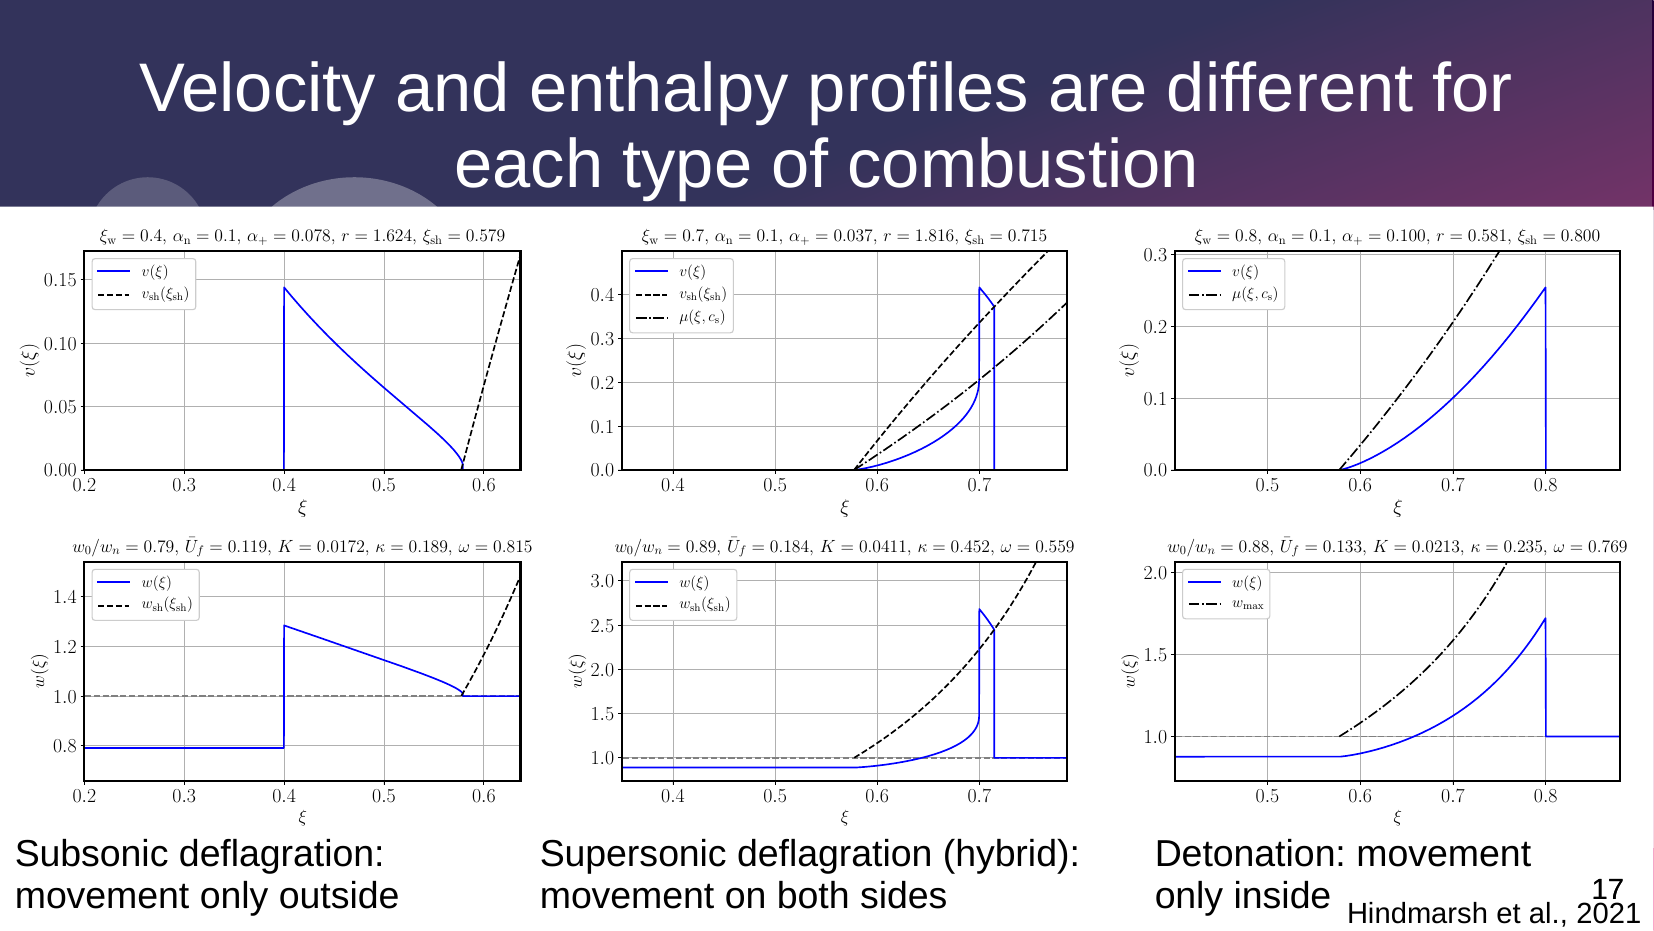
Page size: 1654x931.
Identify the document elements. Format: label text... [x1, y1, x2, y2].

text_box Supersonic deflagration (hybrid): movement on both sides [525, 825, 1126, 924]
picture [0, 210, 1654, 848]
text_box Detonation: movement only inside [1140, 825, 1613, 924]
text_box Subsonic deflagration: movement only outside [0, 825, 525, 924]
text_box Hindmarsh et al., 2021 [1332, 889, 1654, 931]
title Velocity and enthalpy profiles are different for each type of combustion [88, 44, 1565, 207]
